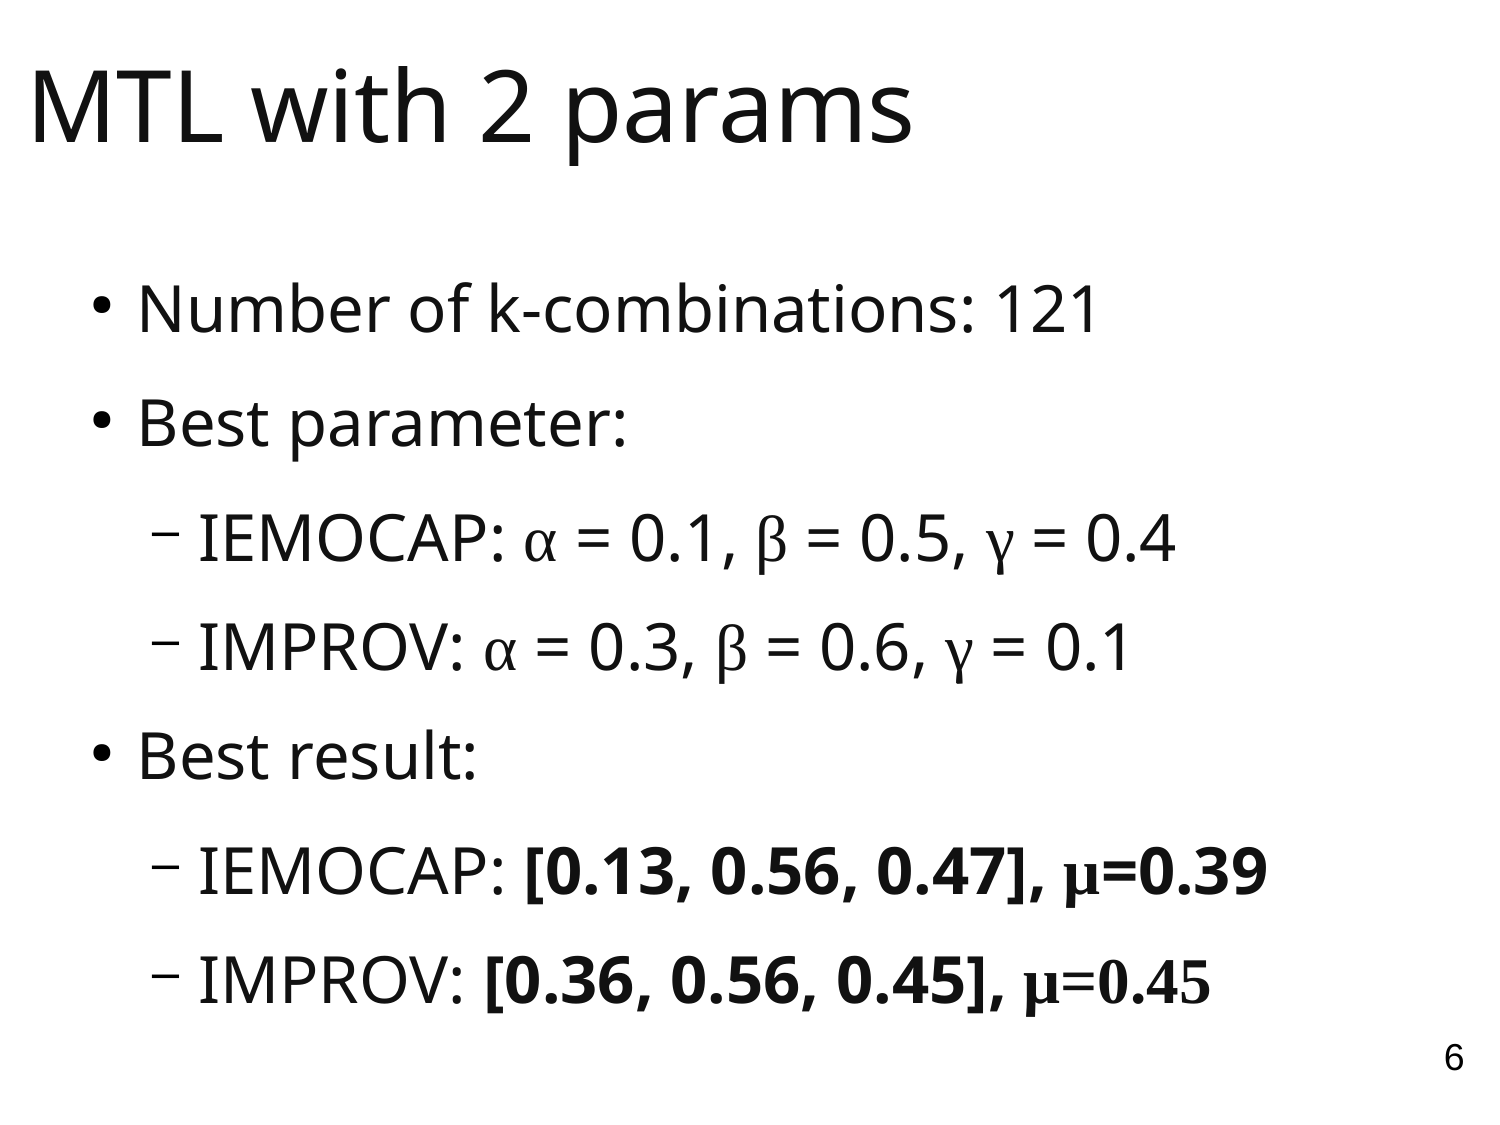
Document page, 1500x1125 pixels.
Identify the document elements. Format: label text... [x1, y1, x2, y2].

list Number of k-combinations: 121 Best parameter: IEMOCAP: α = 0.1, β = 0.5, γ = 0.4 IMPROV: α = 0.3, β = 0.6, γ = 0.1 Best result: IEMOCAP: [0.13, 0.56, 0.47], μ=0.39 IMPROV: [0.36, 0.56, 0.45], μ=0.45 [75, 262, 1425, 1030]
title MTL with 2 params [0, 0, 1500, 207]
